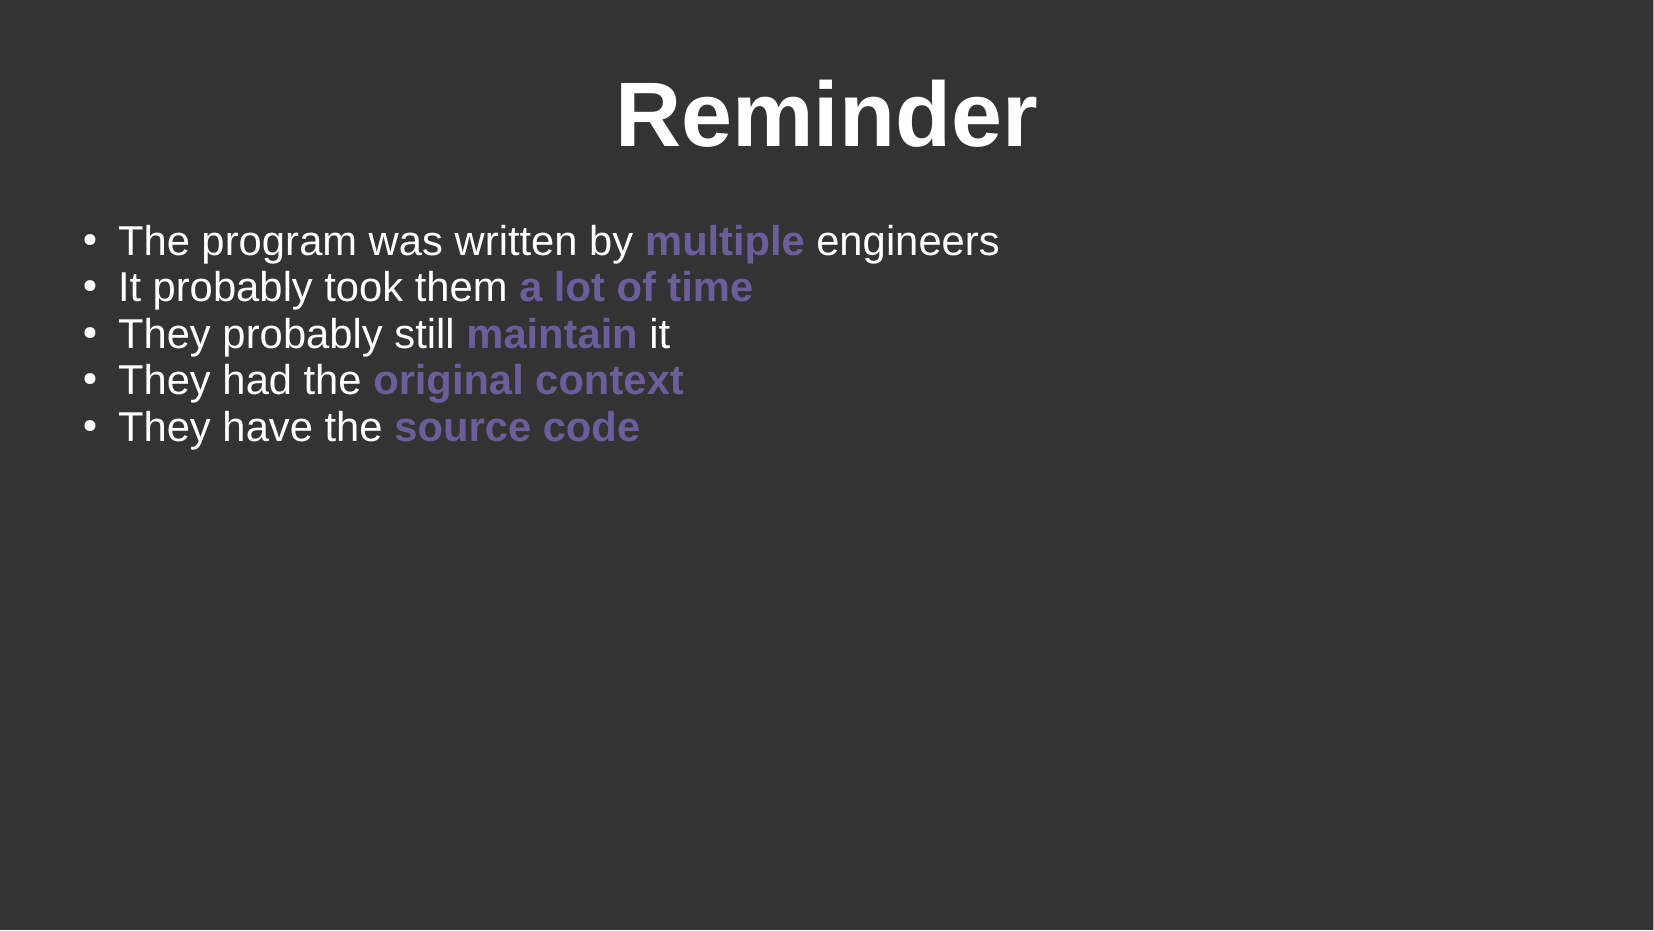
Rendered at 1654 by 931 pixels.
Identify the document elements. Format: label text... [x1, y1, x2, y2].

subtitle The program was written by multiple engineers It probably took them a lot of time They probably still maintain it They had the original context They have the source code [82, 217, 1571, 758]
title Reminder [82, 37, 1571, 193]
